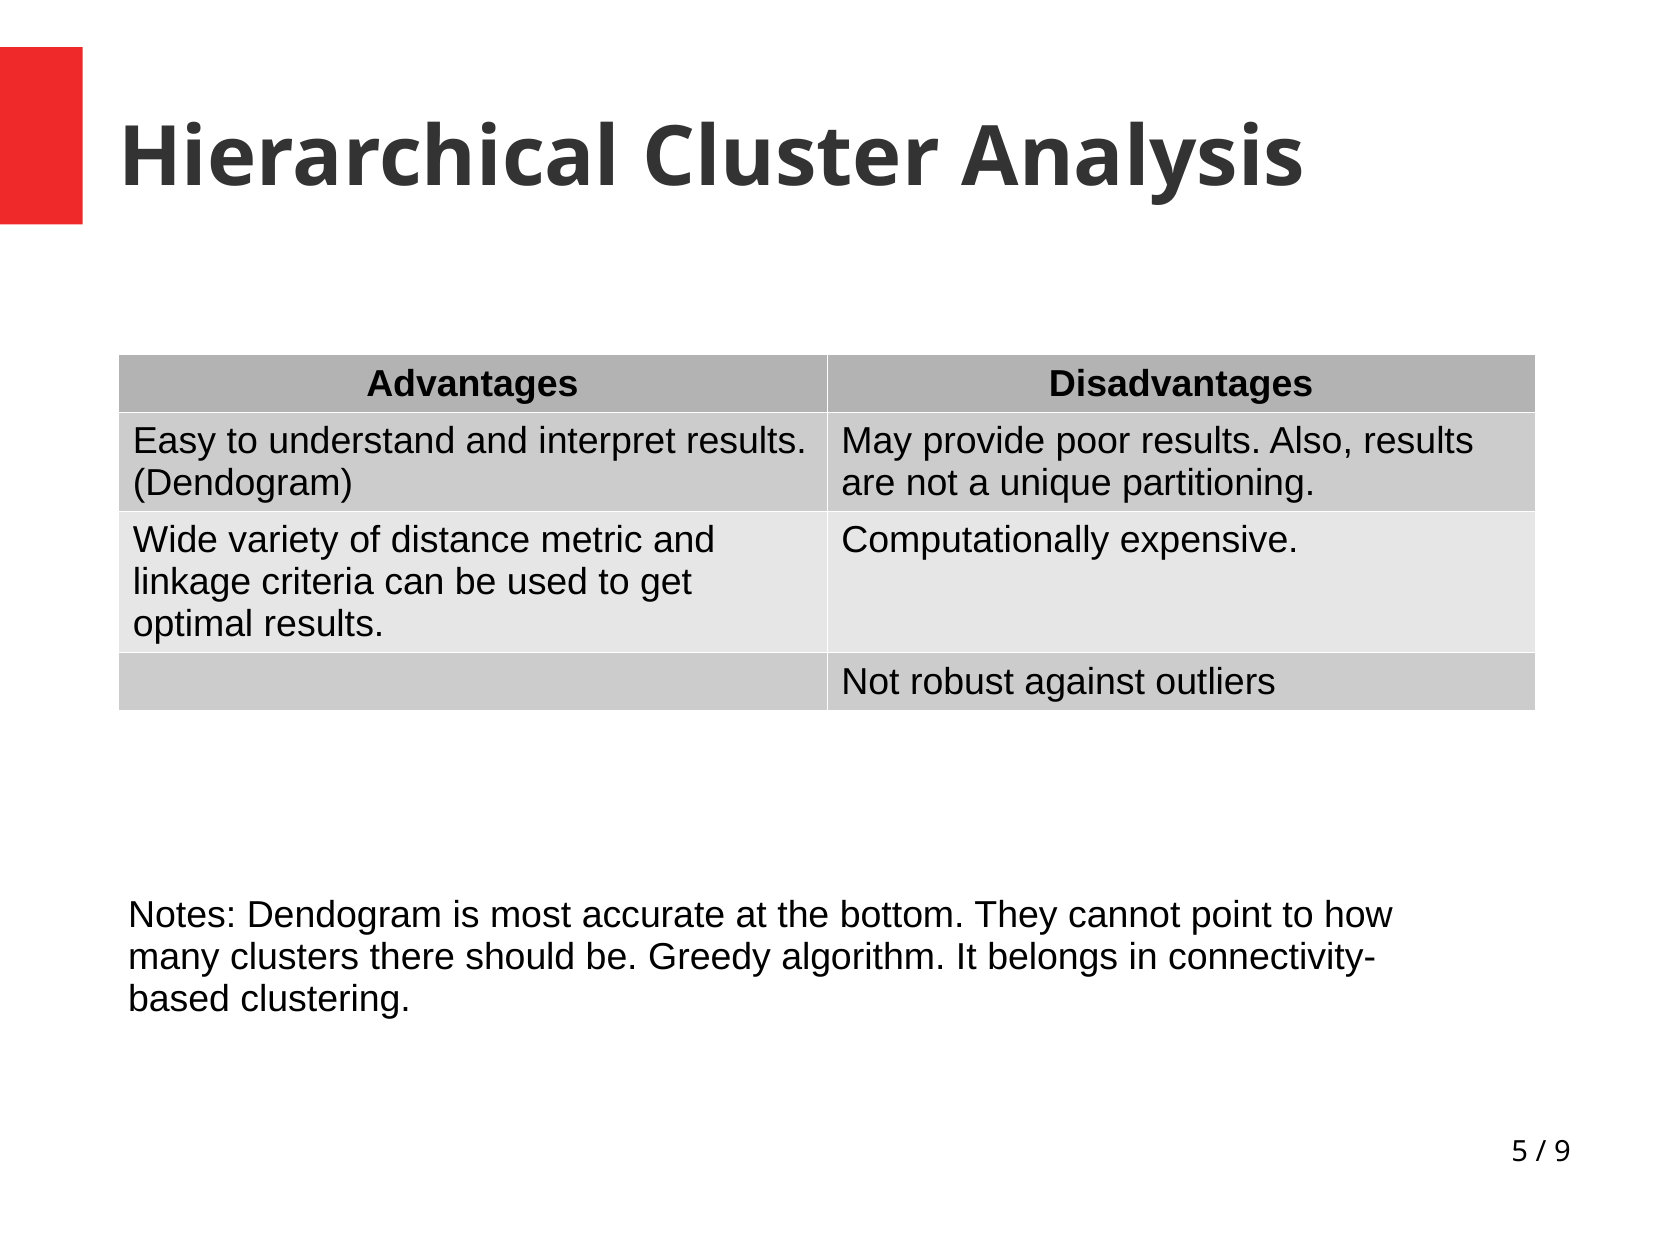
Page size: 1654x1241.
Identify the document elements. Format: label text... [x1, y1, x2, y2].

table_cell [119, 653, 827, 710]
table_cell Wide variety of distance metric and linkage criteria can be used to get optimal results. [119, 512, 827, 652]
table_header Disadvantages [828, 355, 1535, 412]
table_cell Not robust against outliers [828, 653, 1535, 710]
table_cell Computationally expensive. [828, 512, 1535, 652]
table_header Advantages [119, 355, 827, 412]
table_cell May provide poor results. Also, results are not a unique partitioning. [828, 413, 1535, 511]
text_box Notes: Dendogram is most accurate at the bottom. They cannot point to how many clusters there should be. Greedy algorithm. It belongs in connectivity-based clustering. [113, 885, 1425, 1027]
table_cell Easy to understand and interpret results. (Dendogram) [119, 413, 827, 511]
title Hierarchical Cluster Analysis [118, 49, 1571, 257]
